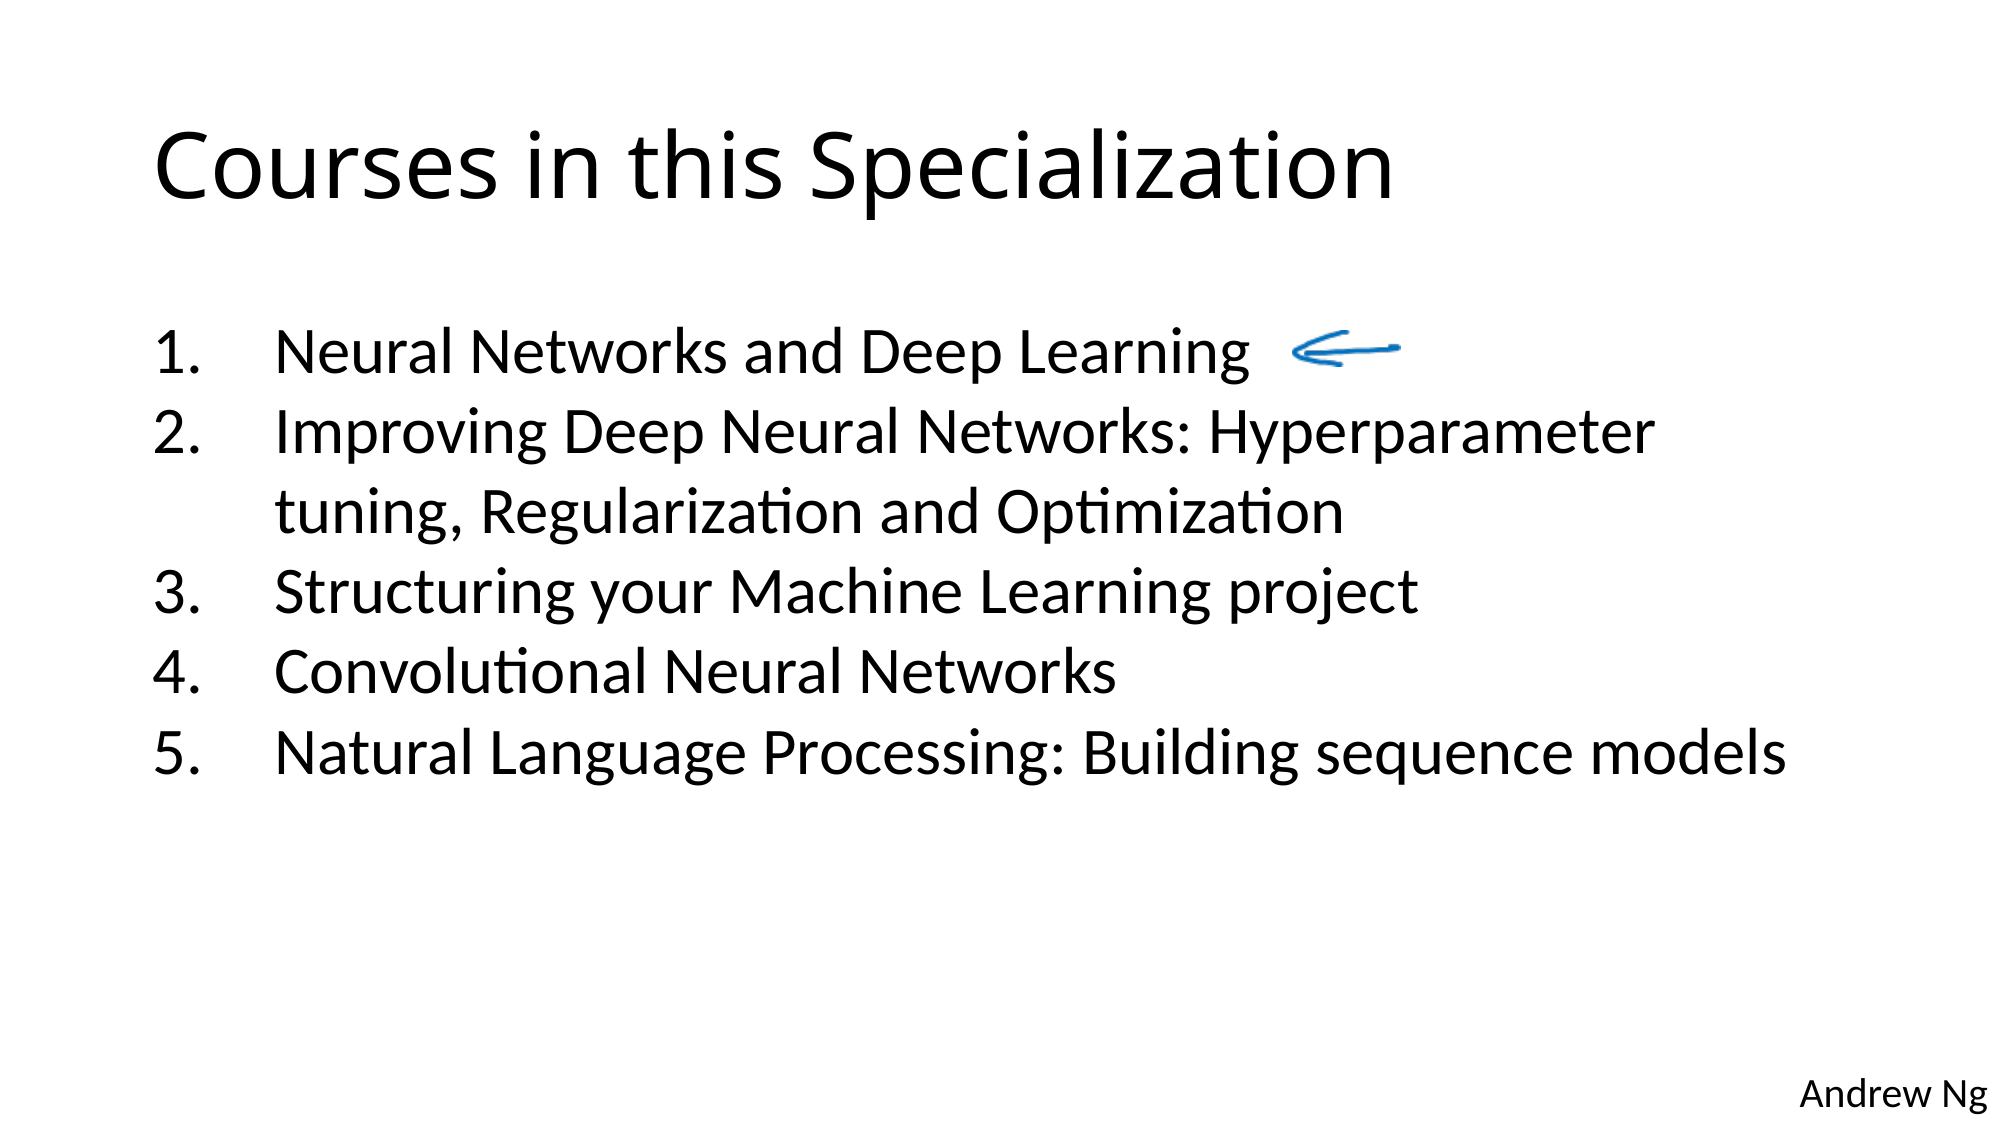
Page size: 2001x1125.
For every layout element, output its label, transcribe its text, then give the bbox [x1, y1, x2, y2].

title Courses in this Specialization [137, 59, 1863, 278]
list Neural Networks and Deep Learning Improving Deep Neural Networks: Hyperparameter tuning, Regularization and Optimization Structuring your Machine Learning project Convolutional Neural Networks Natural Language Processing: Building sequence models [137, 299, 1863, 1014]
picture [1292, 330, 1401, 367]
